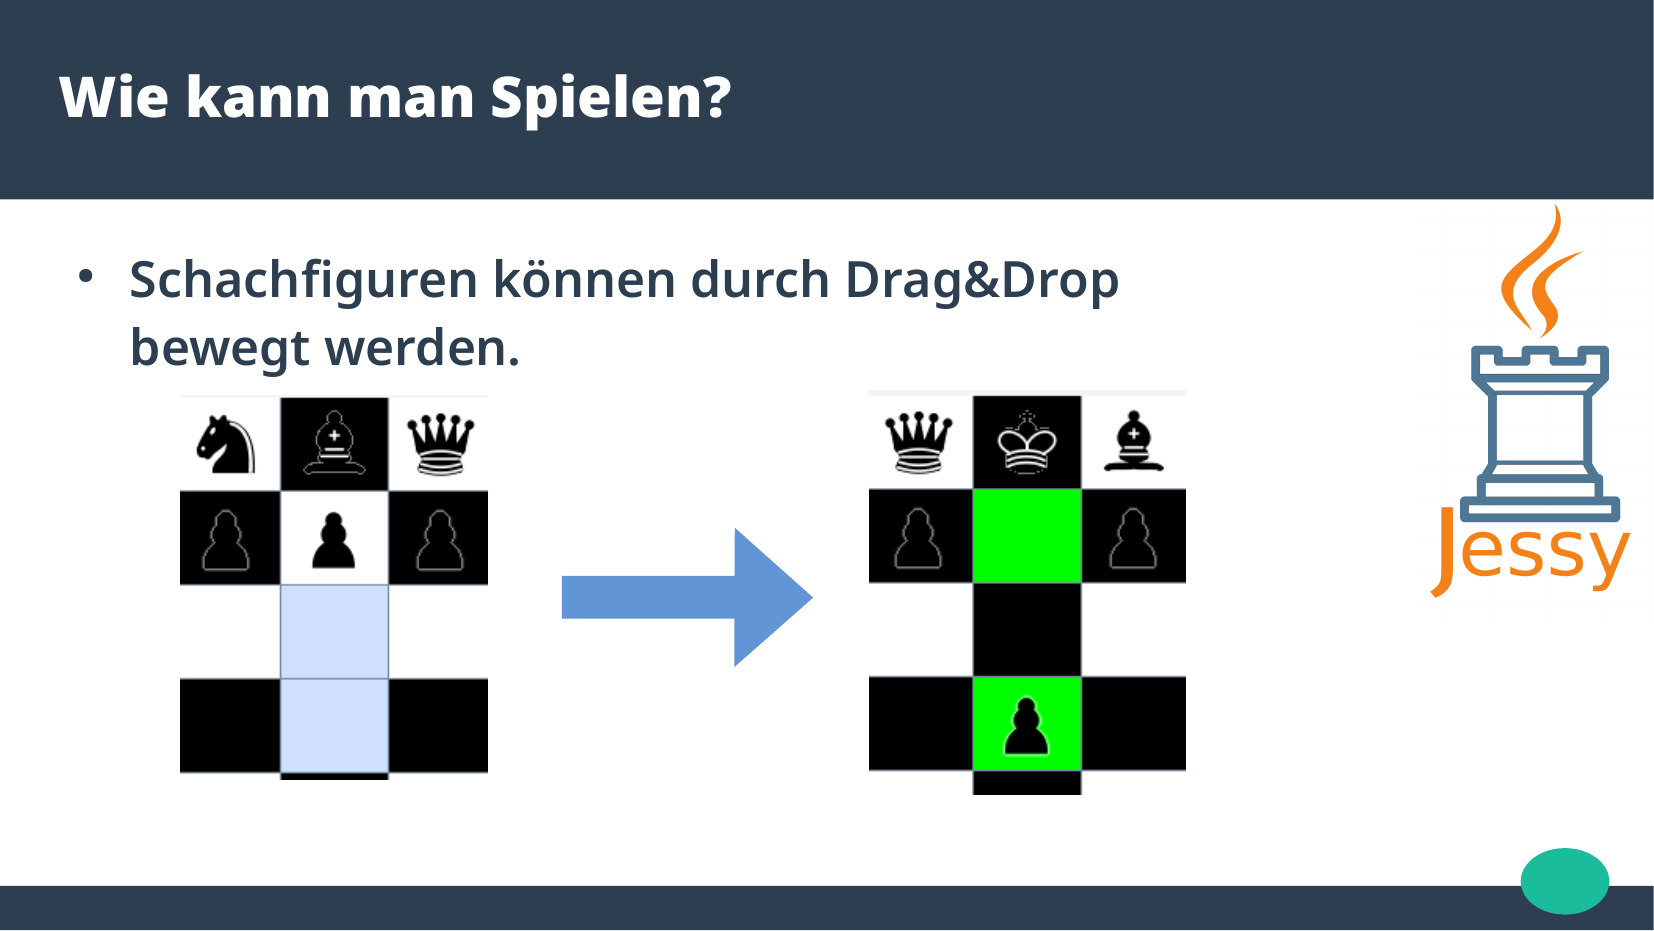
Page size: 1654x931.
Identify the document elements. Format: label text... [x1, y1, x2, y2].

picture [180, 395, 488, 781]
picture [869, 390, 1186, 796]
picture [555, 519, 820, 676]
picture [1415, 201, 1654, 625]
list Schachfiguren können durch Drag&Drop bewegt werden. [59, 243, 1595, 864]
title Wie kann man Spielen? [59, 37, 1595, 155]
